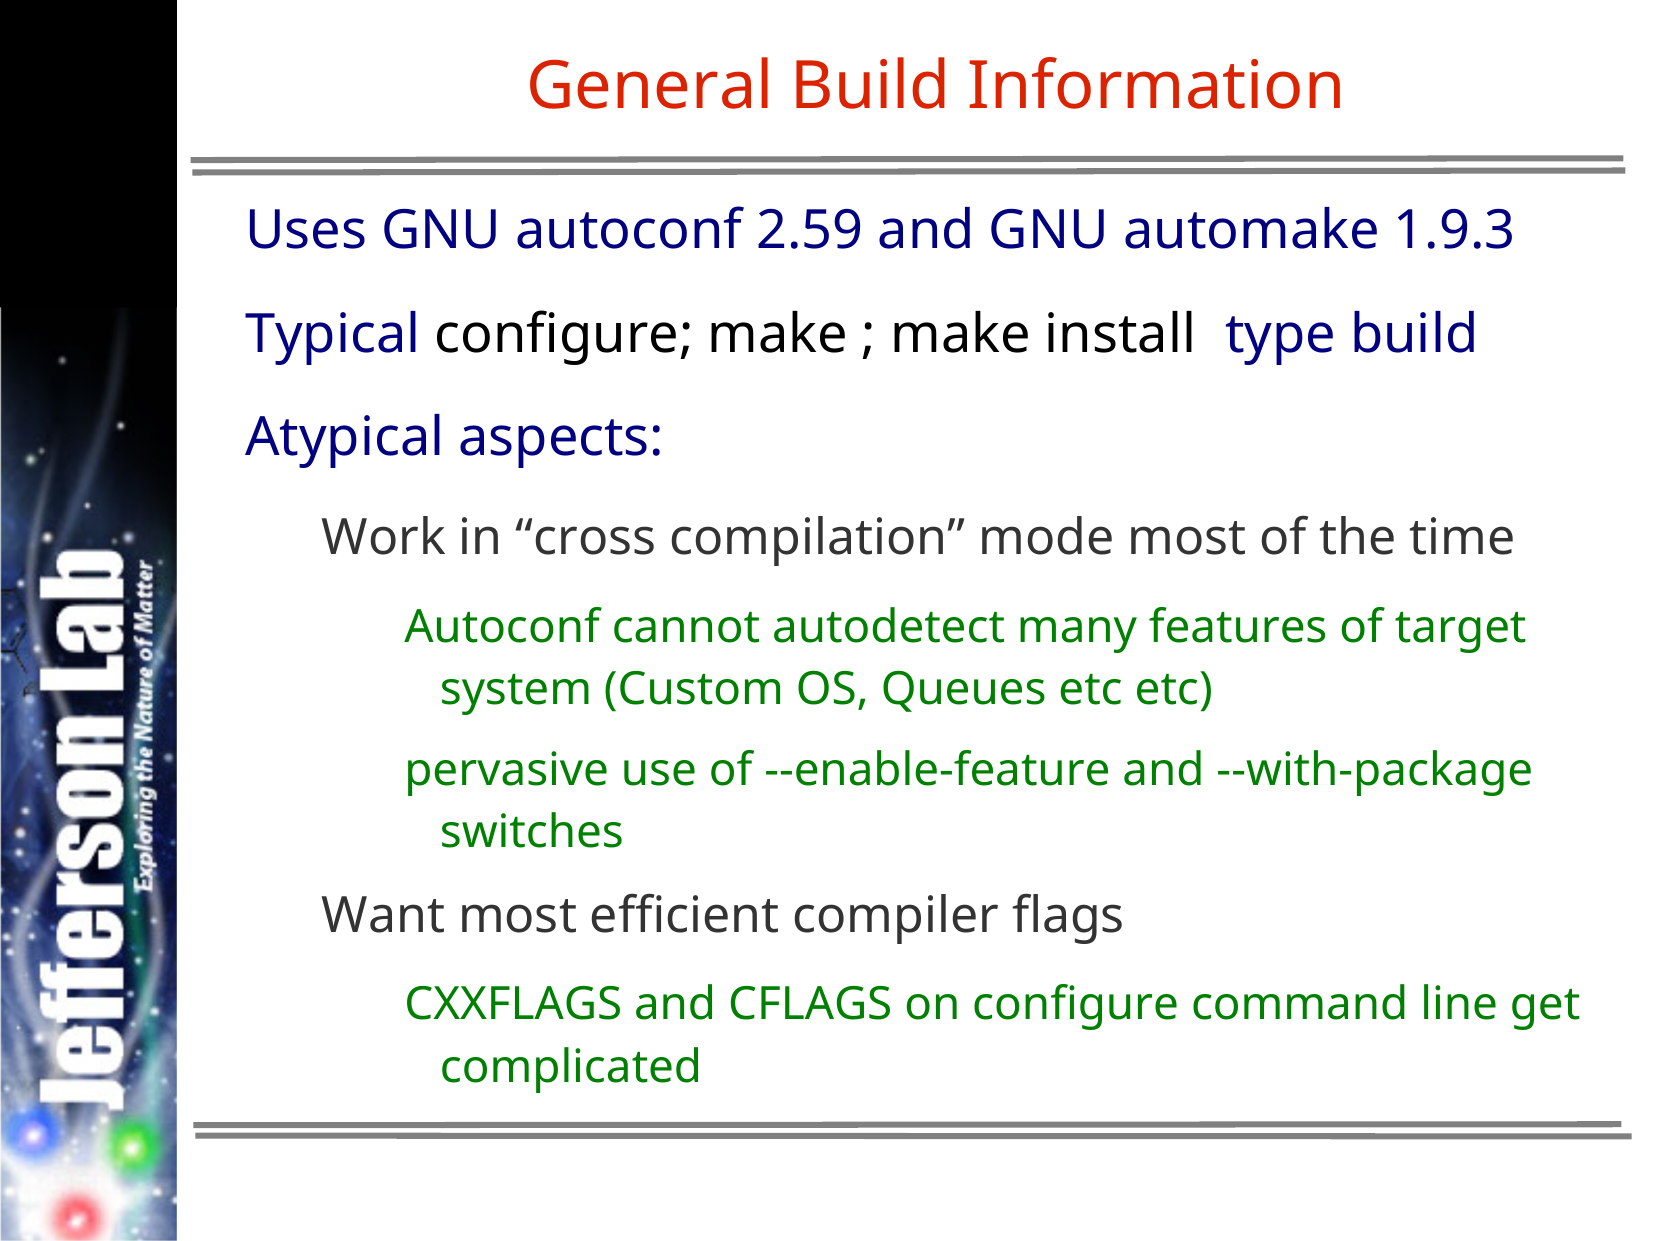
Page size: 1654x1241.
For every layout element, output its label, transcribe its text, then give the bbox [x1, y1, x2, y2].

picture [2, 308, 176, 1240]
list Uses GNU autoconf 2.59 and GNU automake 1.9.3 Typical configure; make ; make install type build Atypical aspects: Work in “cross compilation” mode most of the time Autoconf cannot autodetect many features of target system (Custom OS, Queues etc etc) pervasive use of --enable-feature and --with-package switches Want most efficient compiler flags CXXFLAGS and CFLAGS on configure command line get complicated [227, 190, 1628, 1111]
title General Build Information [235, 17, 1638, 149]
